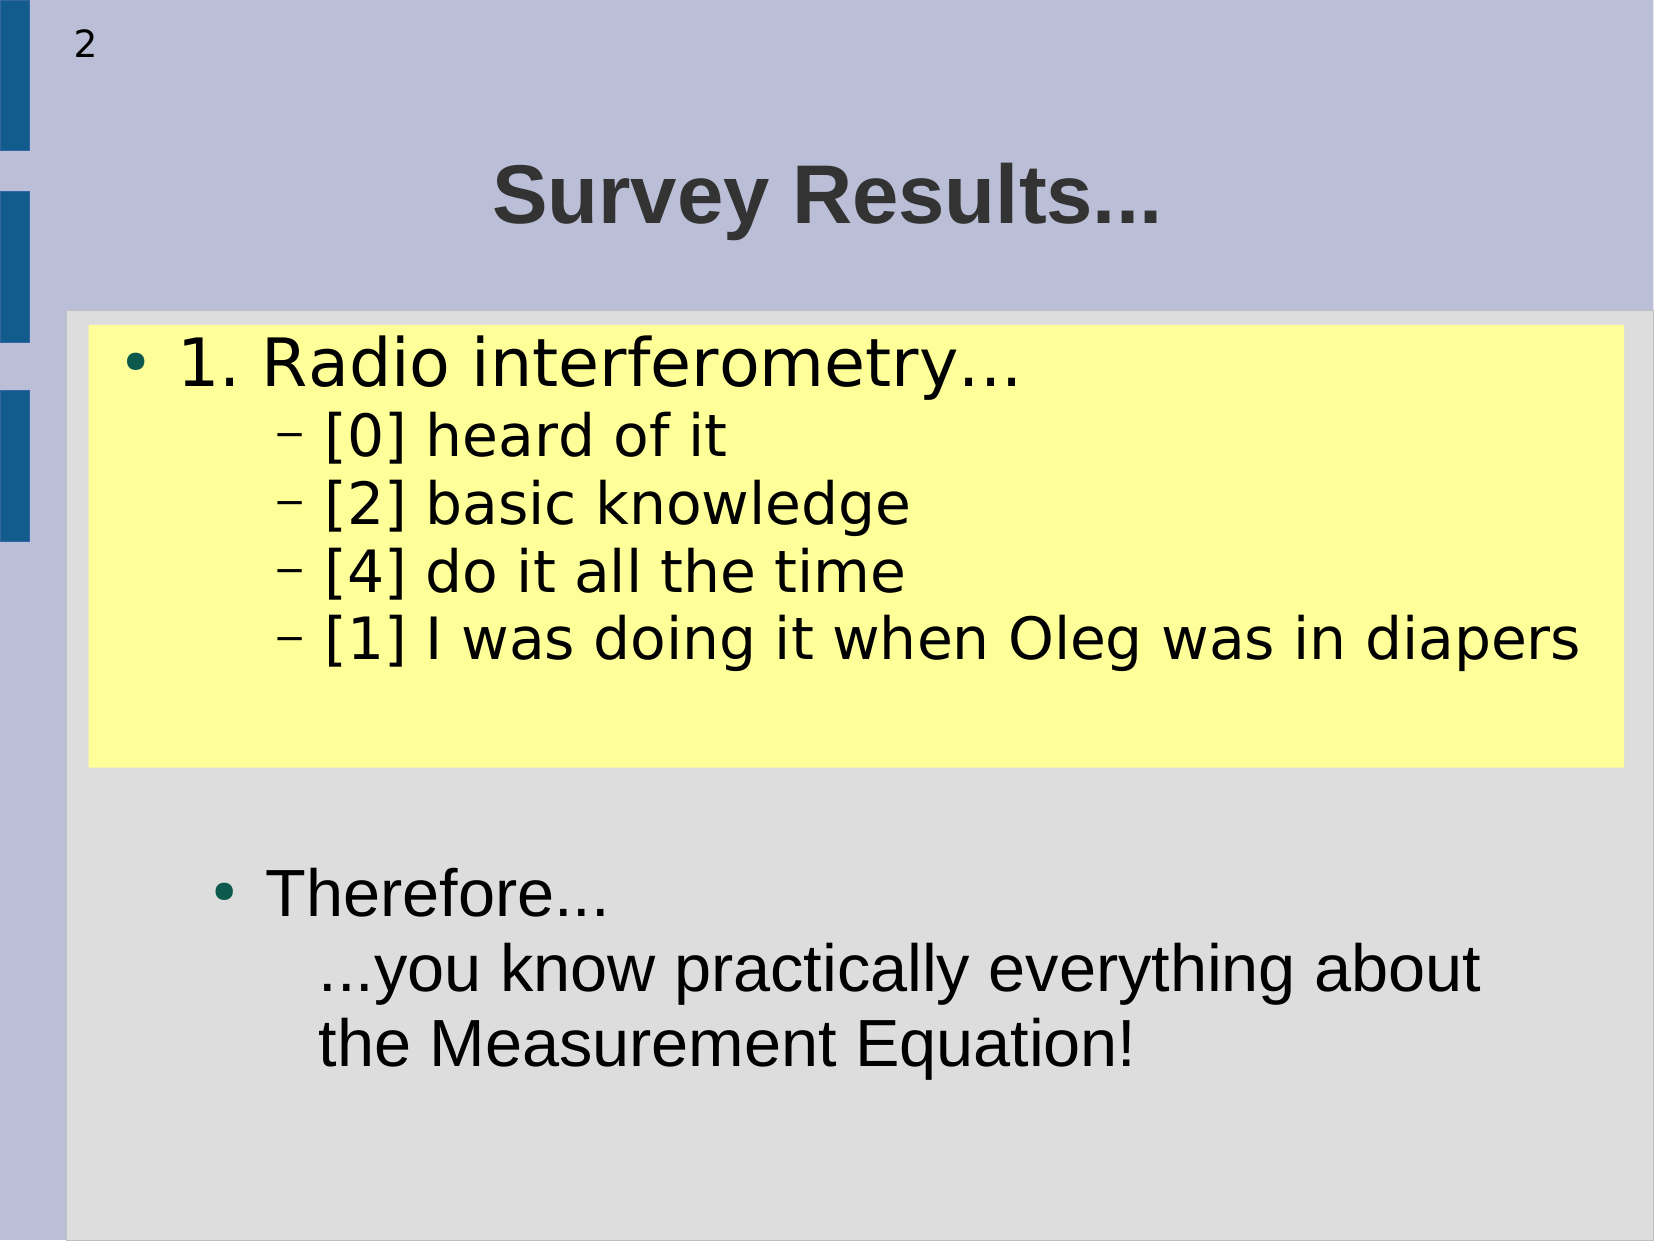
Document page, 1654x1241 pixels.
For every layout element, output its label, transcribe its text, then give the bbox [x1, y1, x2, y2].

list Therefore... ...you know practically everything about the Measurement Equation! [177, 856, 1590, 1149]
list [147, 813, 1560, 1211]
list 1. Radio interferometry... [0] heard of it [2] basic knowledge [4] do it all the time [1] I was doing it when Oleg was in diapers [88, 324, 1625, 768]
text_box <number> [61, 15, 296, 89]
title Survey Results... [121, 91, 1534, 299]
